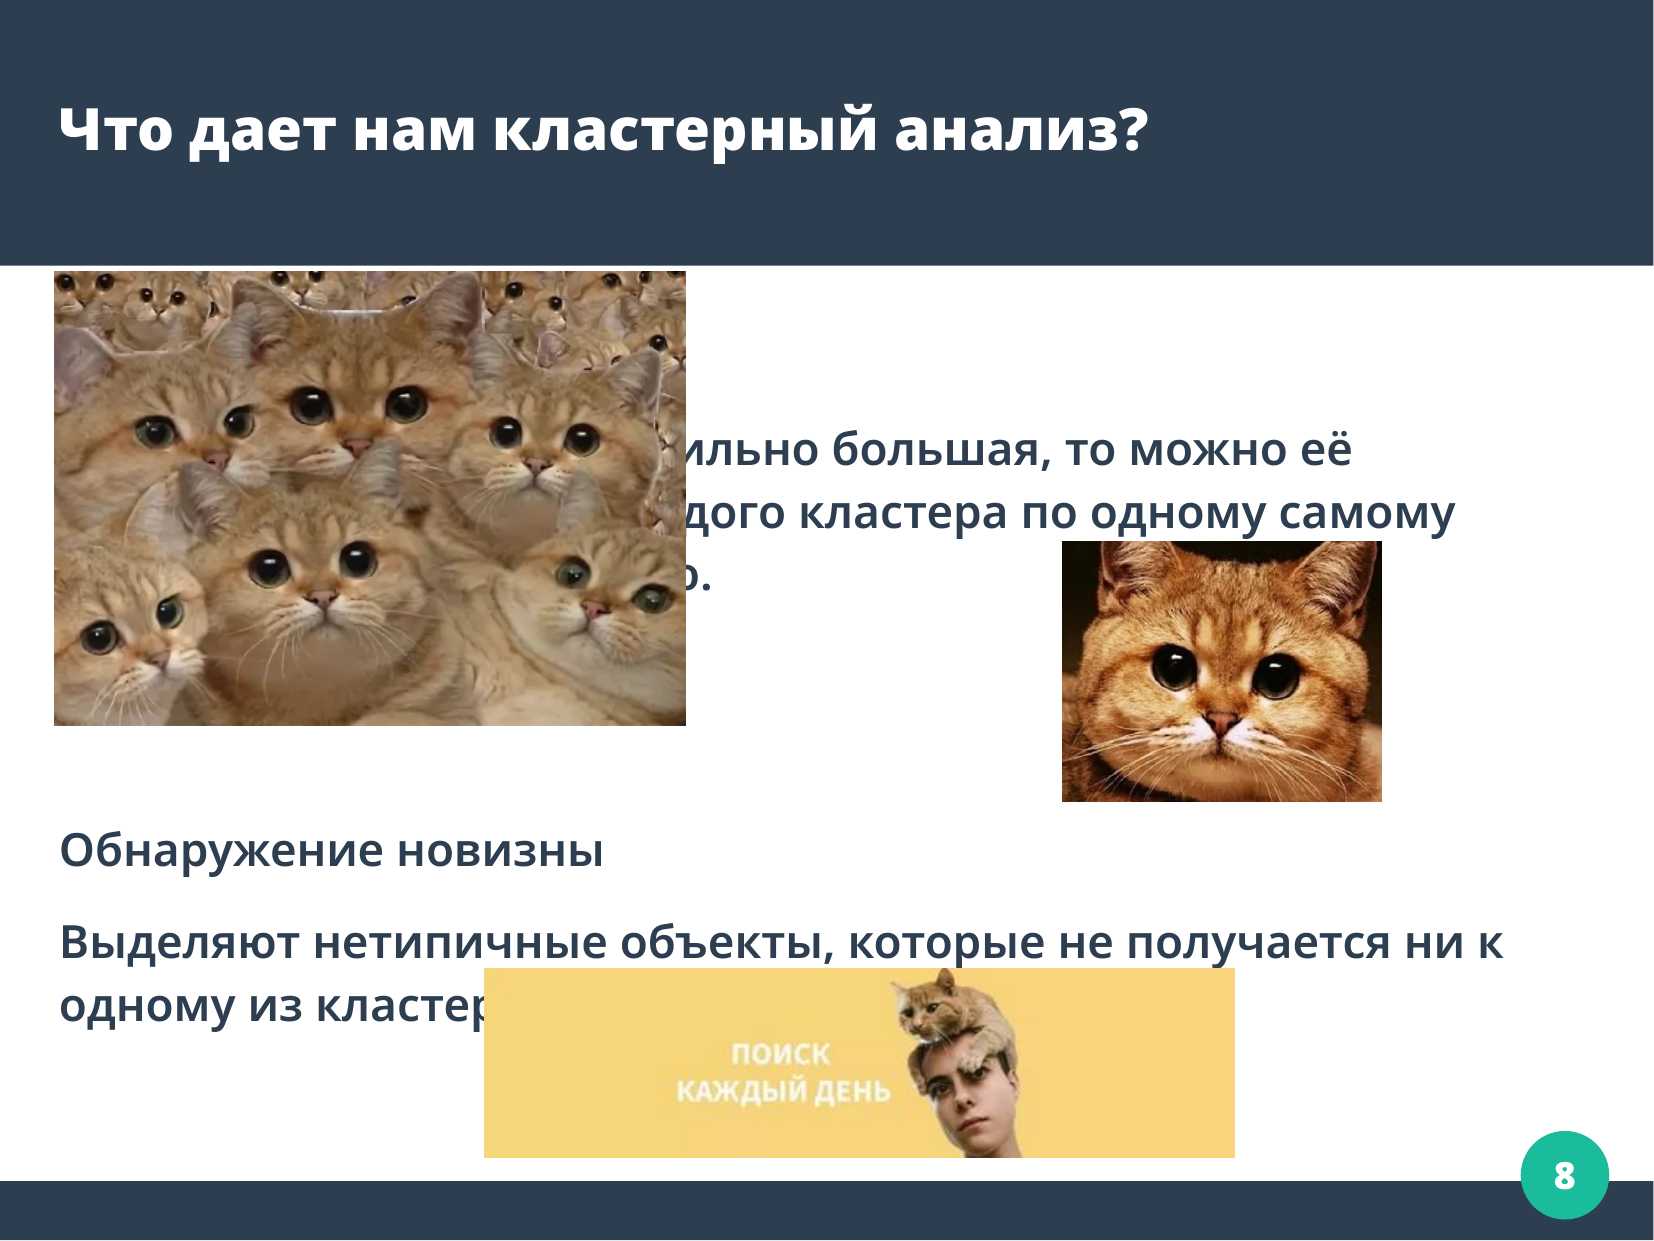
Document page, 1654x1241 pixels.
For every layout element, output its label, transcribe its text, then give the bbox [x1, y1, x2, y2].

picture [1062, 541, 1382, 802]
picture [54, 271, 686, 726]
list Сжатие данных. Когда исходная выборка сильно большая, то можно её сократить, оставив от каждого кластера по одному самому типичному представителю. Обнаружение новизны Выделяют нетипичные объекты, которые не получается ни к одному из кластеров присоединить. [59, 324, 1595, 1152]
picture [484, 968, 1235, 1158]
title Что дает нам кластерный анализ? [59, 49, 1595, 207]
